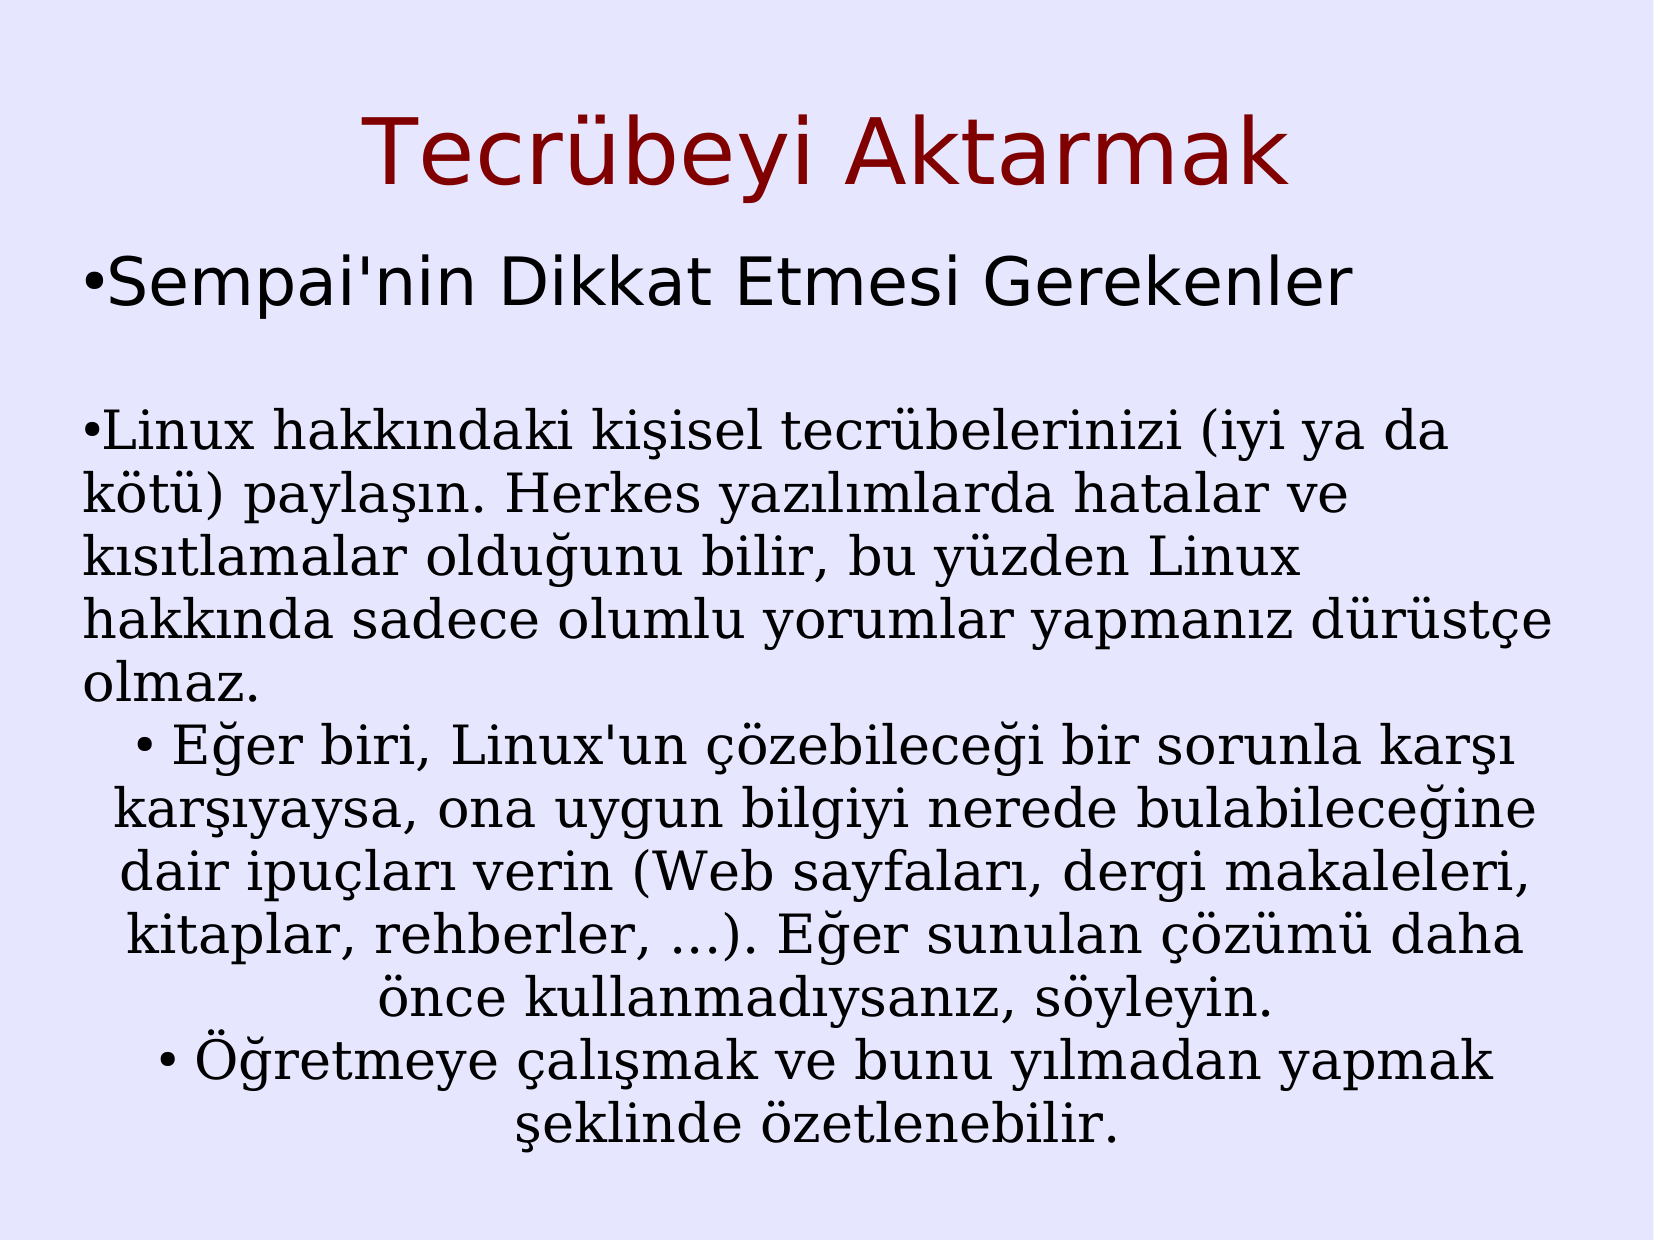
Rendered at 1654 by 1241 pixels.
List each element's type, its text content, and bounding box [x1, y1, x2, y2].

title Tecrübeyi Aktarmak [82, 49, 1571, 243]
subtitle Sempai'nin Dikkat Etmesi Gerekenler Linux hakkındaki kişisel tecrübelerinizi (iyi ya da kötü) paylaşın. Herkes yazılımlarda hatalar ve kısıtlamalar olduğunu bilir, bu yüzden Linux hakkında sadece olumlu yorumlar yapmanız dürüstçe olmaz. Eğer biri, Linux'un çözebileceği bir sorunla karşı karşıyaysa, ona uygun bilgiyi nerede bulabileceğine dair ipuçları verin (Web sayfaları, dergi makaleleri, kitaplar, rehberler, ...). Eğer sunulan çözümü daha önce kullanmadıysanız, söyleyin. Öğretmeye çalışmak ve bunu yılmadan yapmak şeklinde özetlenebilir. [82, 243, 1571, 1156]
